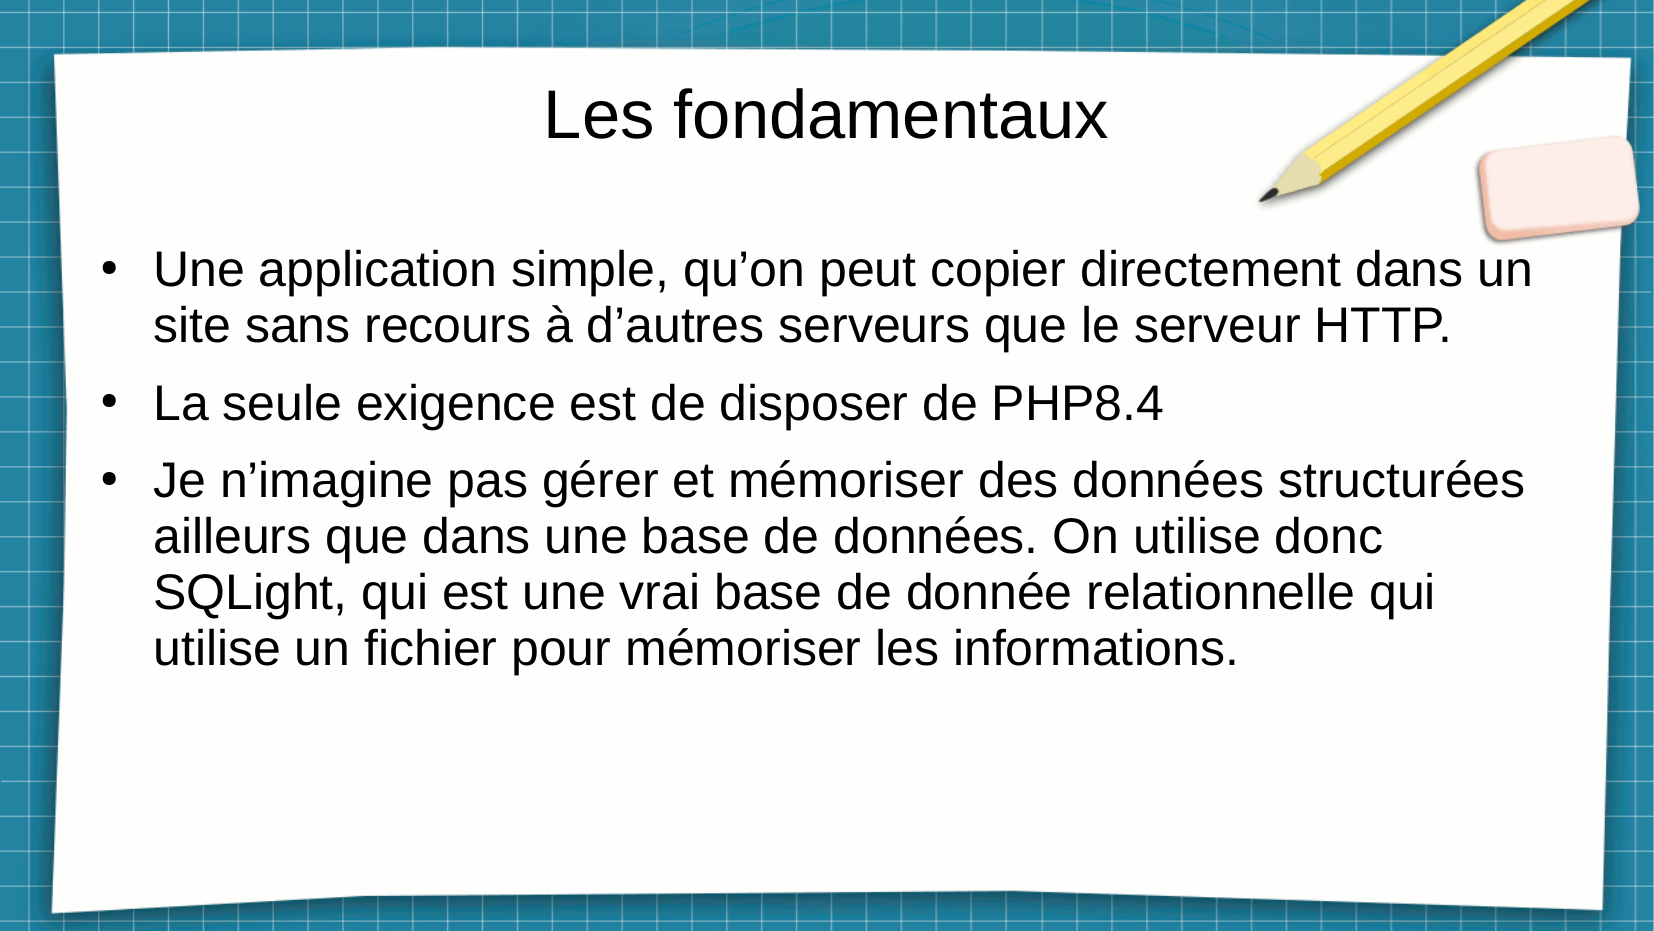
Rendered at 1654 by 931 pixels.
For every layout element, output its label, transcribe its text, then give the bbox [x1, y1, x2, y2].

title Les fondamentaux [82, 37, 1571, 193]
list Une application simple, qu’on peut copier directement dans un site sans recours à d’autres serveurs que le serveur HTTP. La seule exigence est de disposer de PHP8.4 Je n’imagine pas gérer et mémoriser des données structurées ailleurs que dans une base de données. On utilise donc SQLight, qui est une vrai base de donnée relationnelle qui utilise un fichier pour mémoriser les informations. [82, 241, 1571, 781]
picture [0, 0, 1654, 931]
